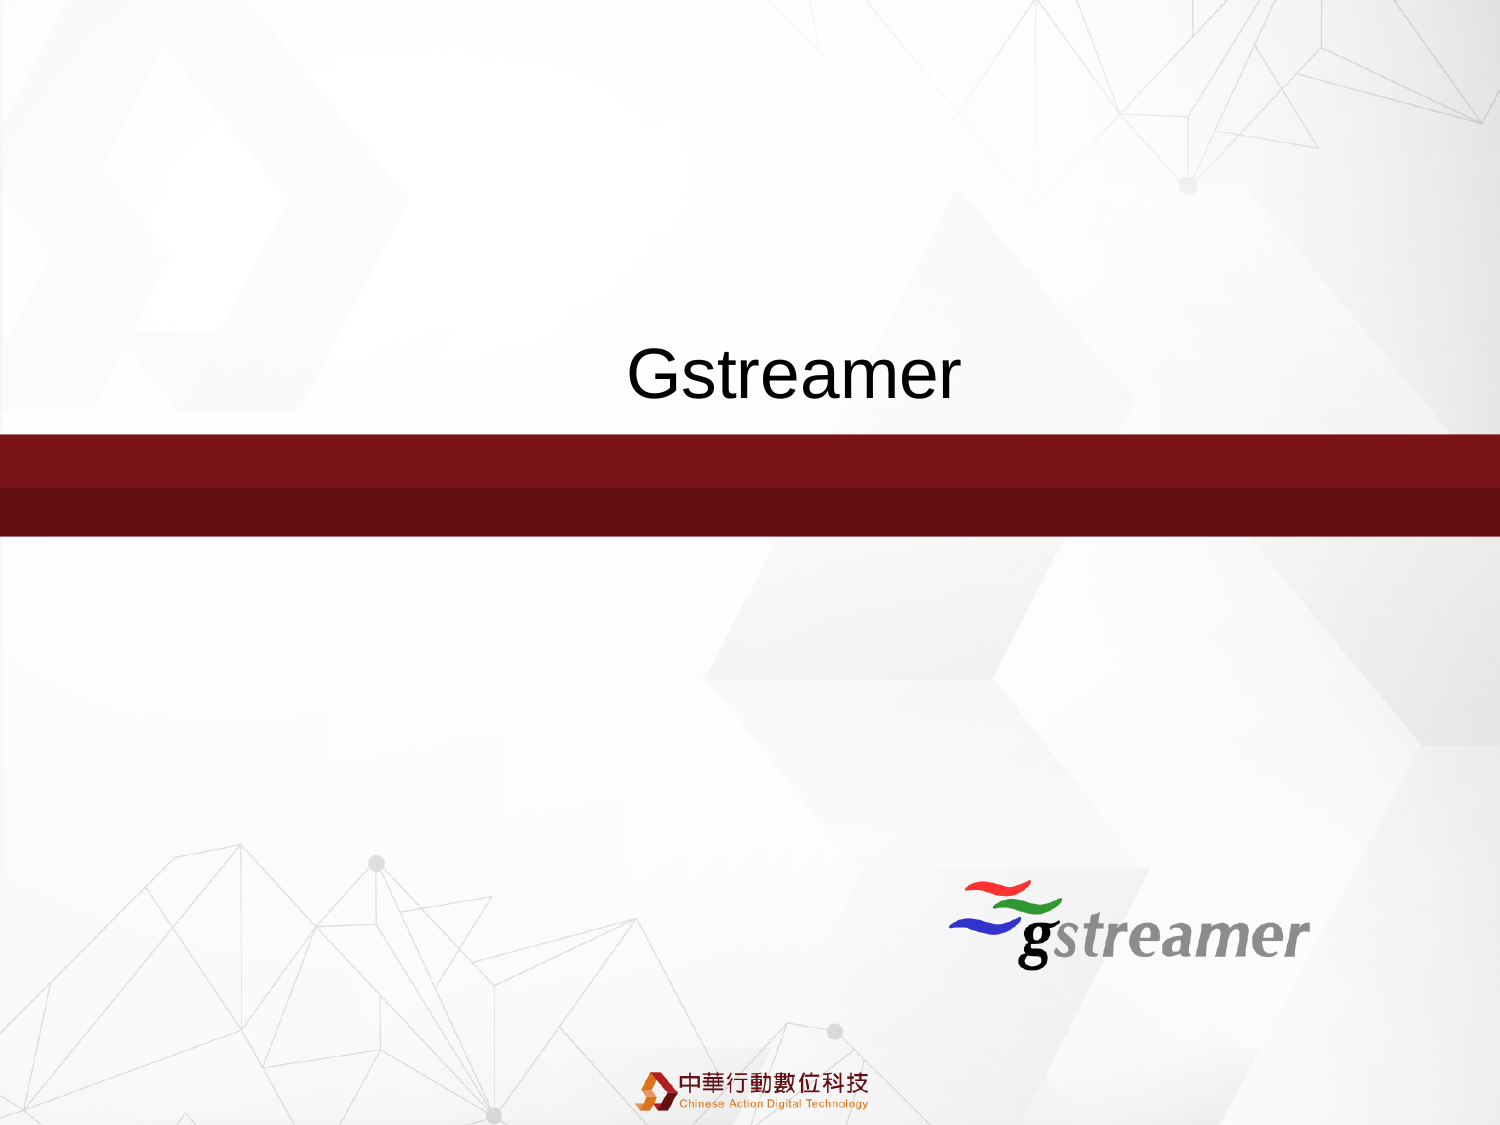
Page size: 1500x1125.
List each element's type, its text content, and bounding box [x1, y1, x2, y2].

title Gstreamer [119, 279, 1470, 468]
picture [0, 0, 1500, 1125]
